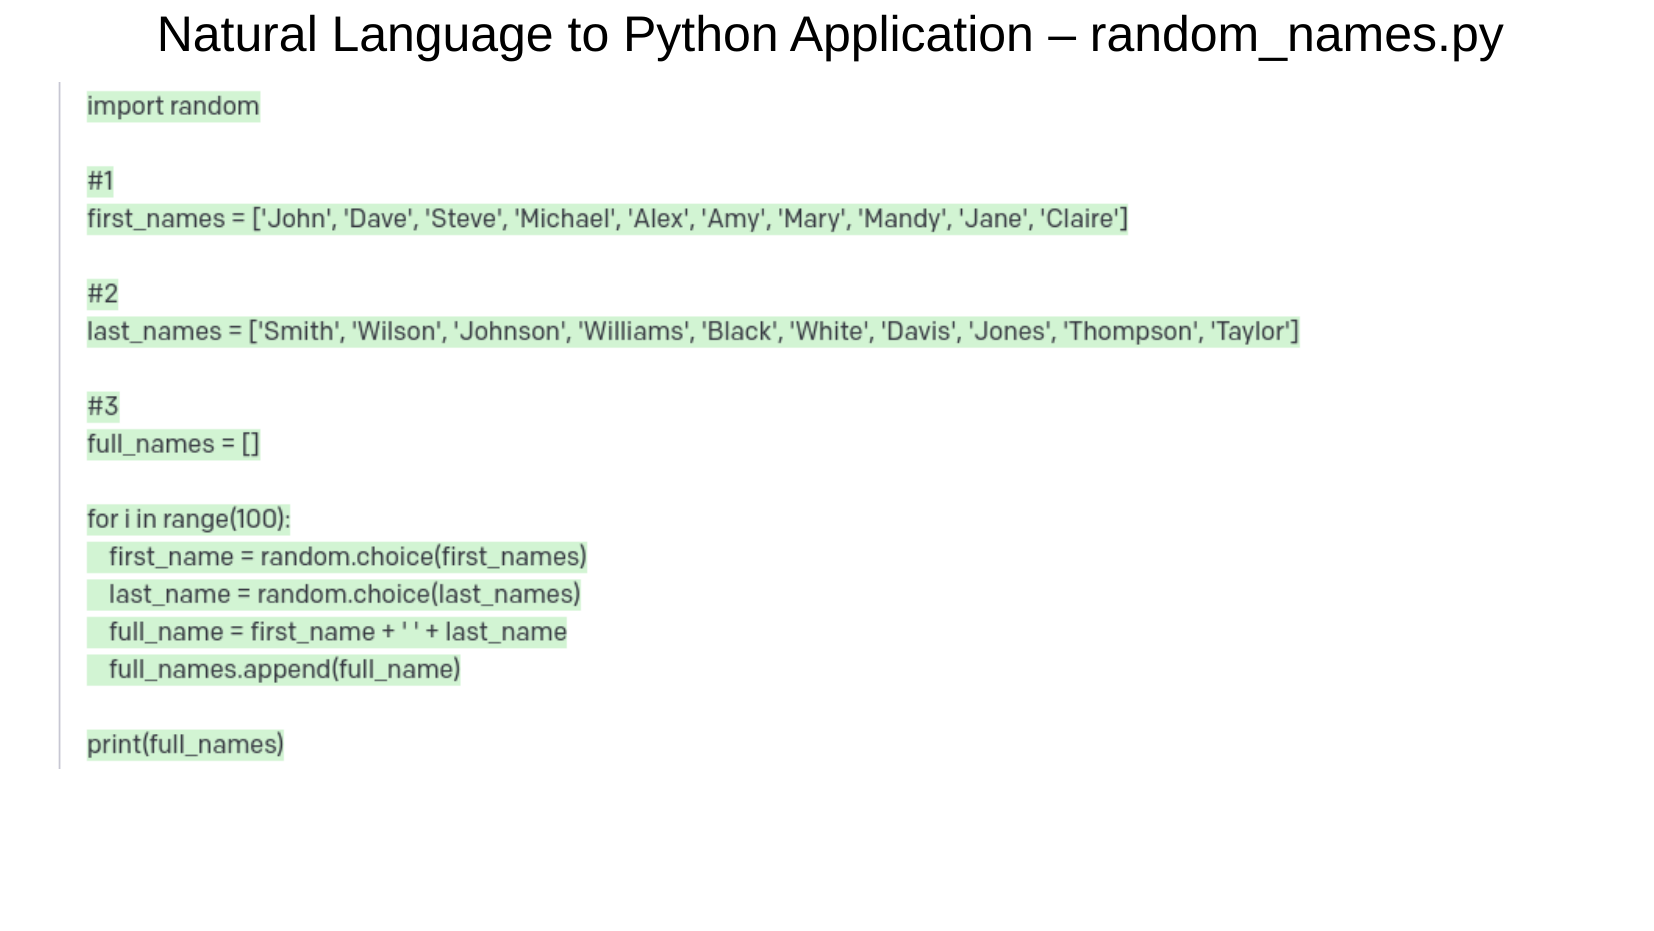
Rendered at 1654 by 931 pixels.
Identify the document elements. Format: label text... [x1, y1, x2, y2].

title Natural Language to Python Application – random_names.py [41, 0, 1620, 68]
picture [45, 82, 1319, 769]
